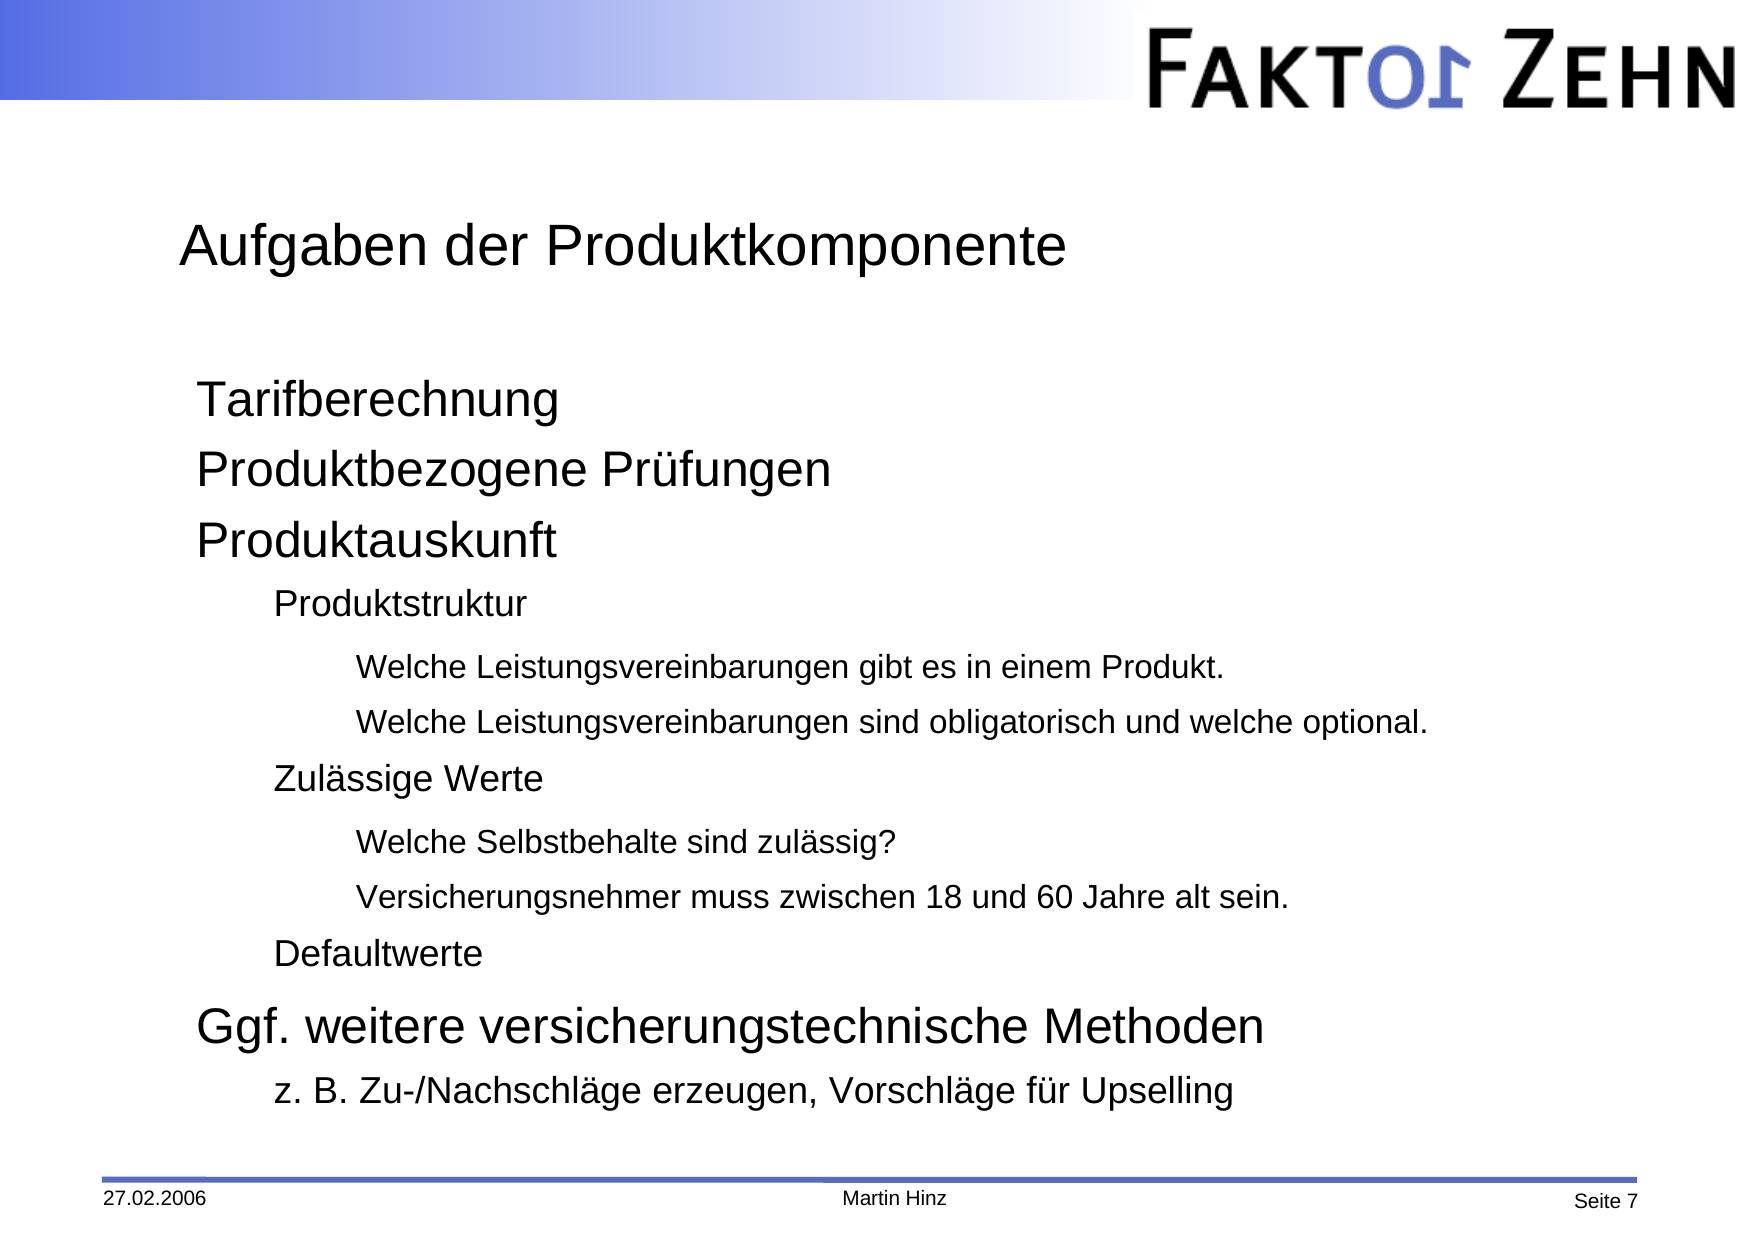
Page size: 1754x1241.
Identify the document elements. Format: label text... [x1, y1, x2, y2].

title Aufgaben der Produktkomponente [179, 142, 1576, 349]
picture [1133, 14, 1749, 117]
list Tarifberechnung Produktbezogene Prüfungen Produktauskunft Produktstruktur Welche Leistungsvereinbarungen gibt es in einem Produkt. Welche Leistungsvereinbarungen sind obligatorisch und welche optional. Zulässige Werte Welche Selbstbehalte sind zulässig? Versicherungsnehmer muss zwischen 18 und 60 Jahre alt sein. Defaultwerte Ggf. weitere versicherungstechnische Methoden z. B. Zu-/Nachschläge erzeugen, Vorschläge für Upselling [179, 371, 1576, 1152]
